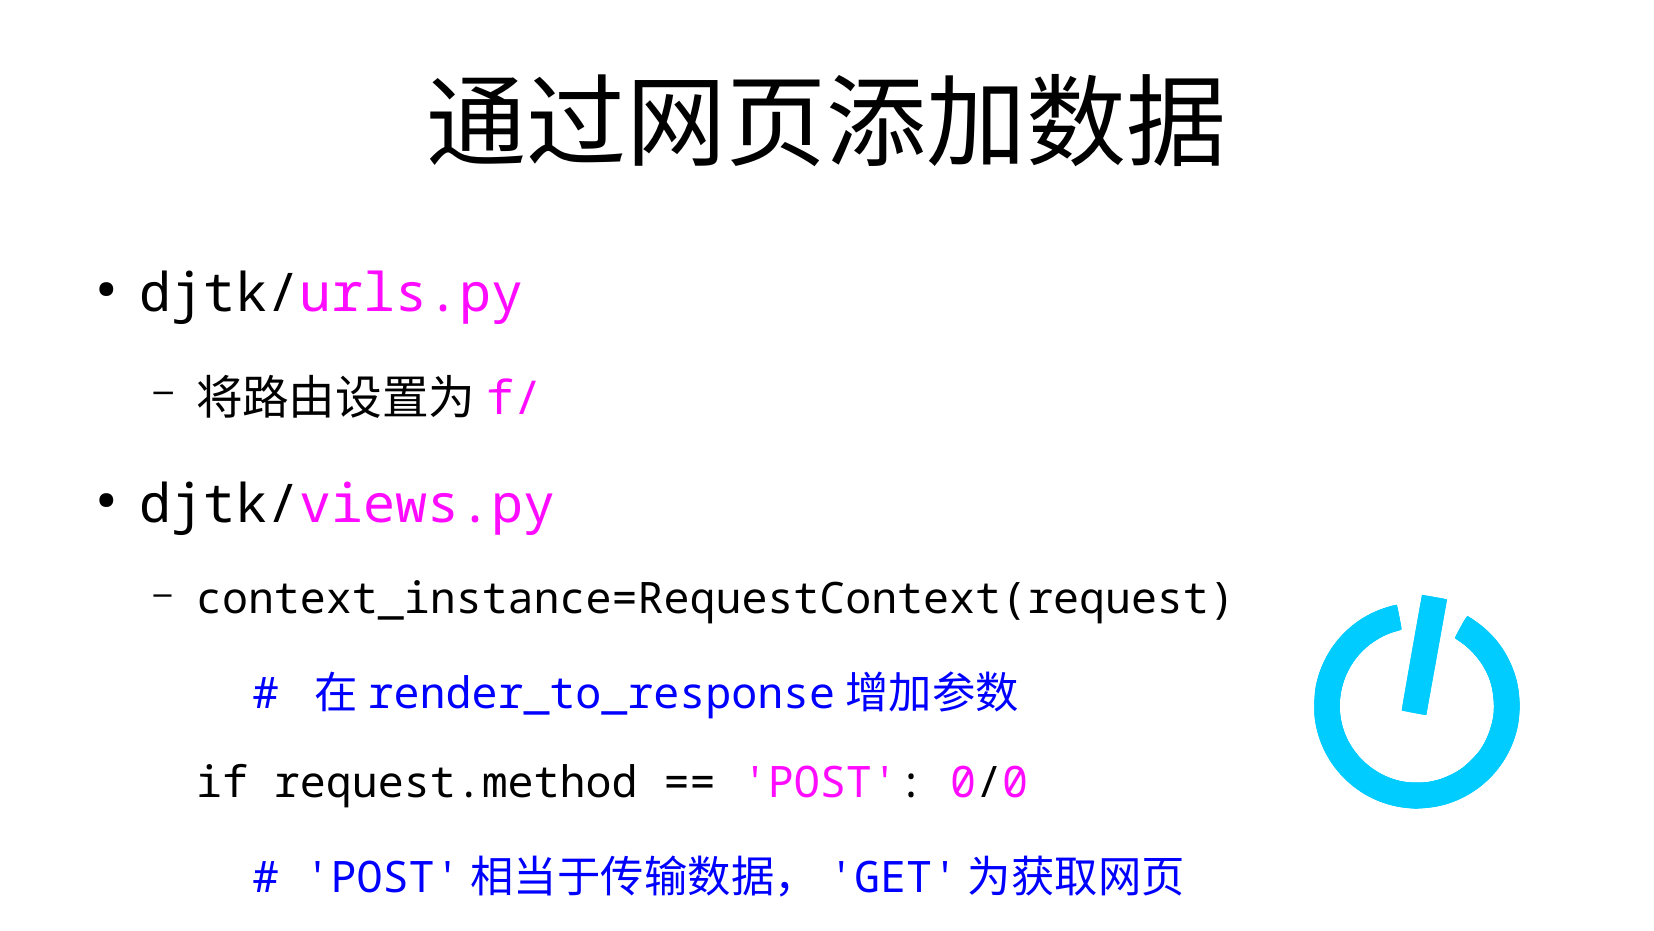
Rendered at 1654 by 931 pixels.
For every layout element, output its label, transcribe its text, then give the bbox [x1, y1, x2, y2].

list djtk/urls.py 将路由设置为f/ djtk/views.py context_instance=RequestContext(request) # 在render_to_response增加参数 if request.method == 'POST': 0/0 # 'POST'相当于传输数据，'GET'为获取网页 [82, 217, 1571, 910]
title 通过网页添加数据 [82, 37, 1571, 193]
